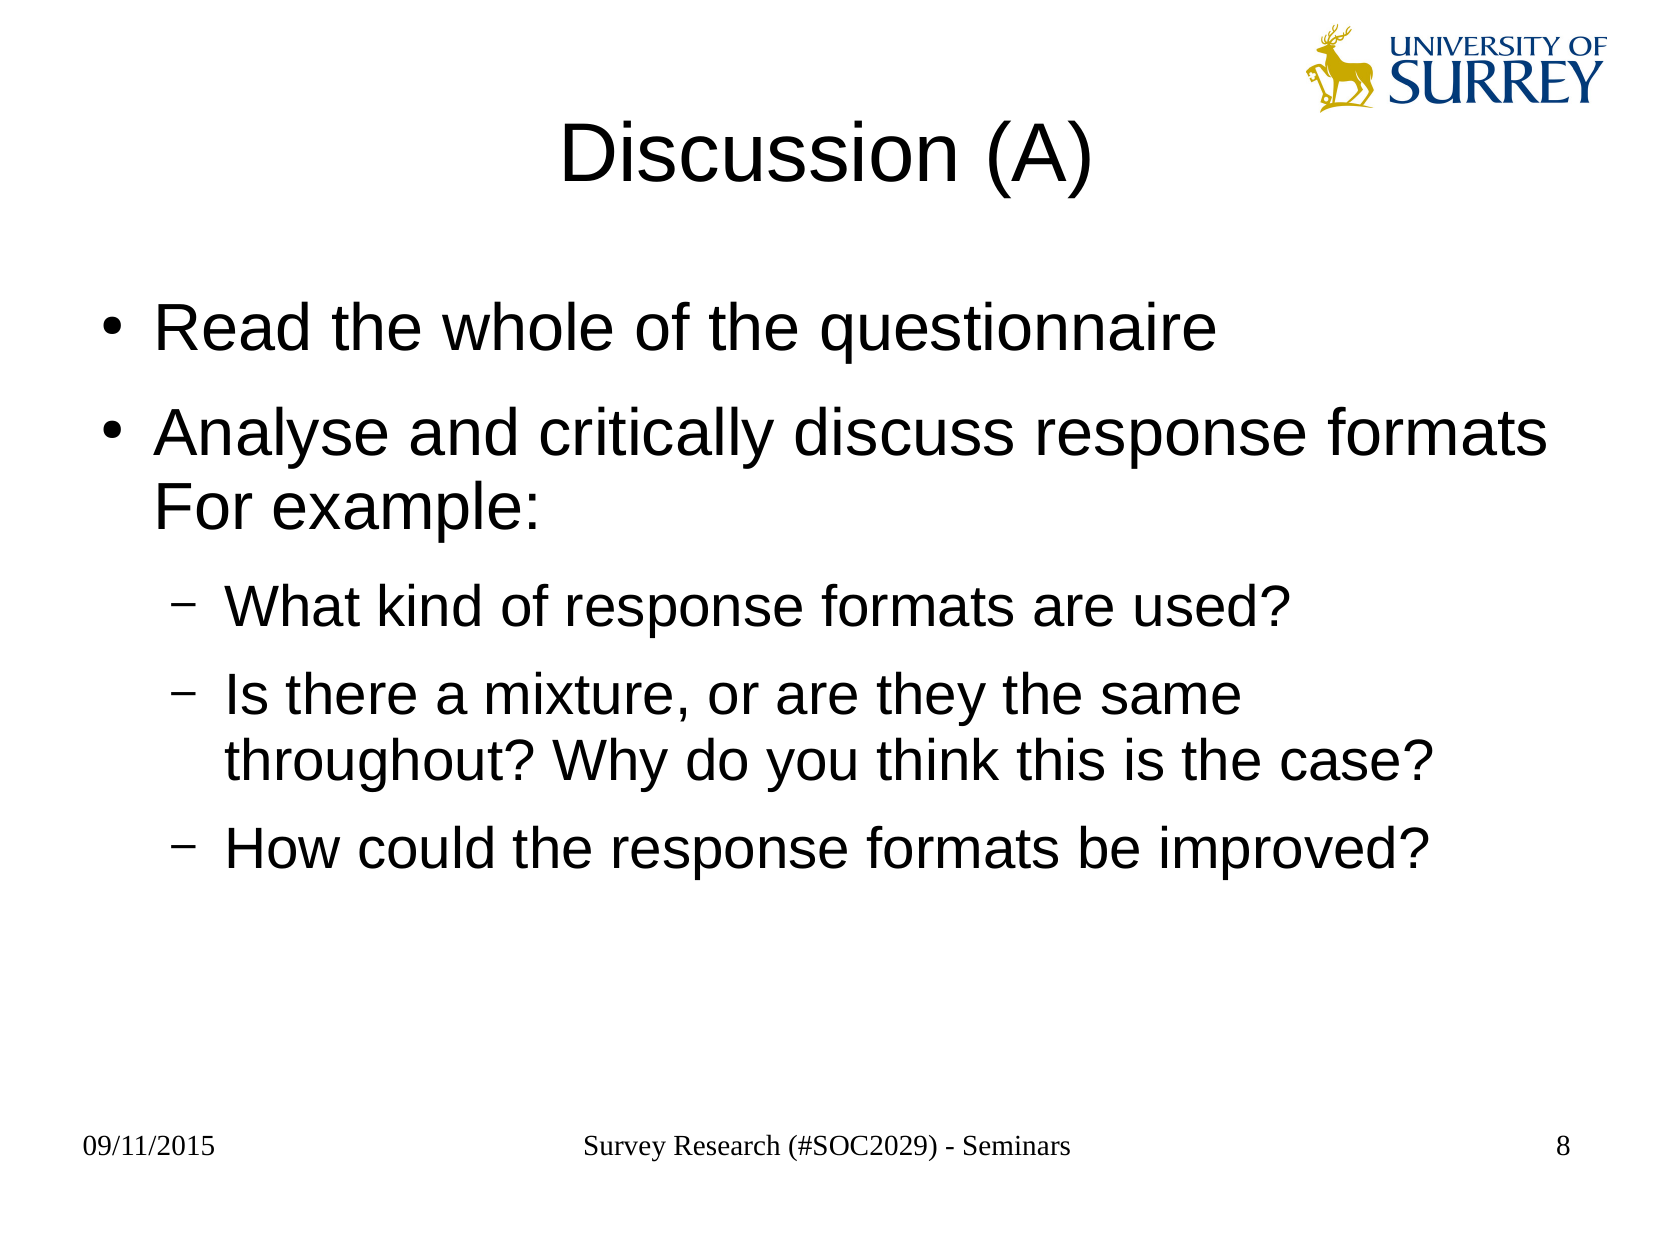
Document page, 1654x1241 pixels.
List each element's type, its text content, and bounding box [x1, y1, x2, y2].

picture [1306, 23, 1607, 113]
title Discussion (A) [82, 49, 1571, 257]
list Read the whole of the questionnaire Analyse and critically discuss response formats For example: What kind of response formats are used? Is there a mixture, or are they the same throughout? Why do you think this is the case? How could the response formats be improved? [82, 290, 1571, 1010]
